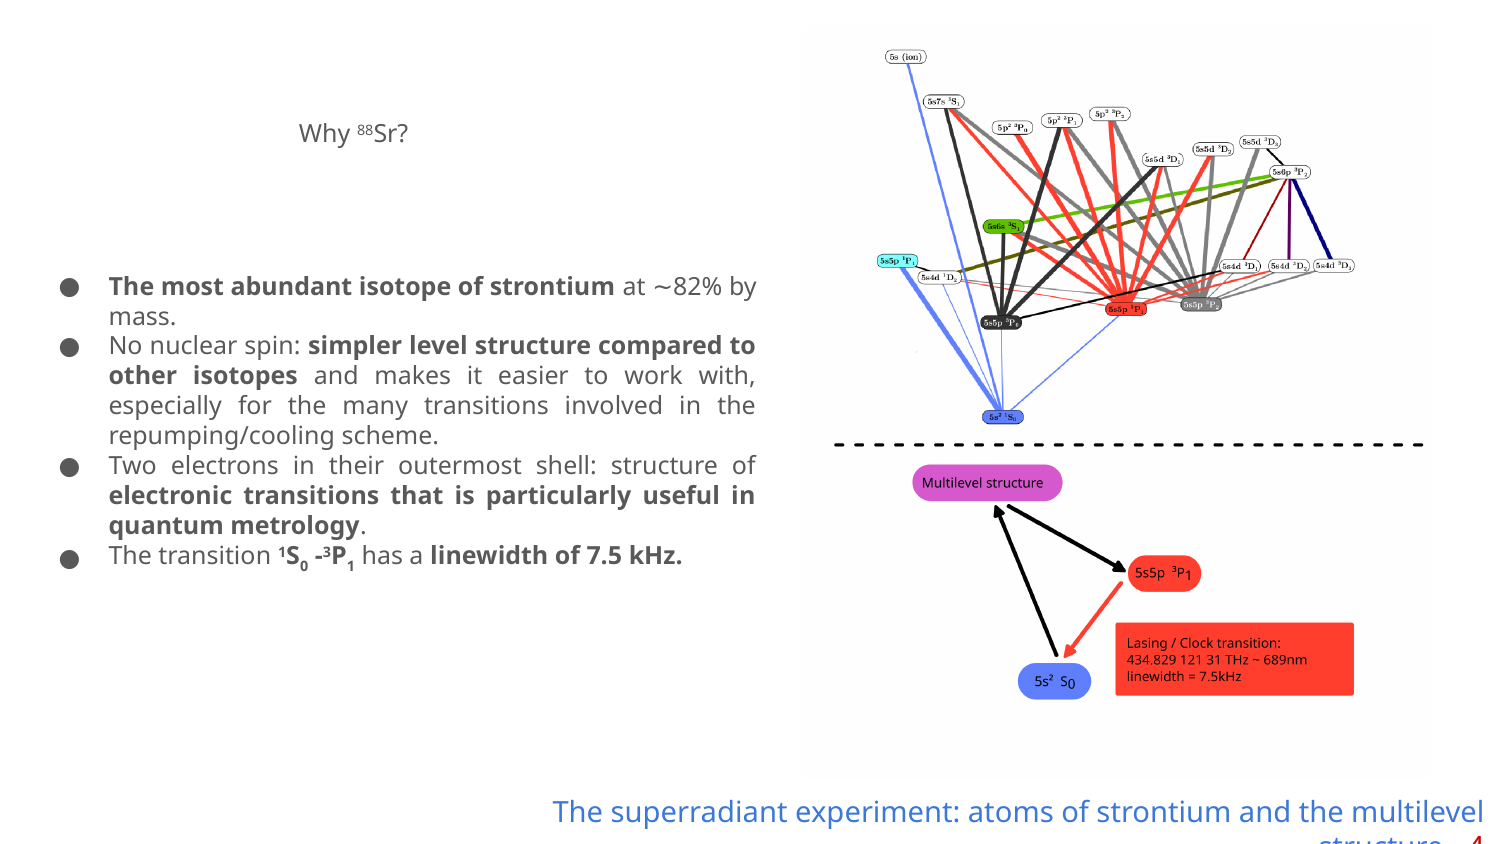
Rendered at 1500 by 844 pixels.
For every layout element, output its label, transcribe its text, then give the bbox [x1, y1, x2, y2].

text_box The superradiant experiment: atoms of strontium and the multilevel structure - 4 [344, 778, 1500, 844]
picture [802, 25, 1430, 779]
text_box The most abundant isotope of strontium at ∼82% by mass. No nuclear spin: simpler level structure compared to other isotopes and makes it easier to work with, especially for the many transitions involved in the repumping/cooling scheme. Two electrons in their outermost shell: structure of electronic transitions that is particularly useful in quantum metrology. The transition 1S0 -3P1 has a linewidth of 7.5 kHz. [18, 255, 772, 589]
text_box Why 88Sr? [284, 102, 437, 163]
